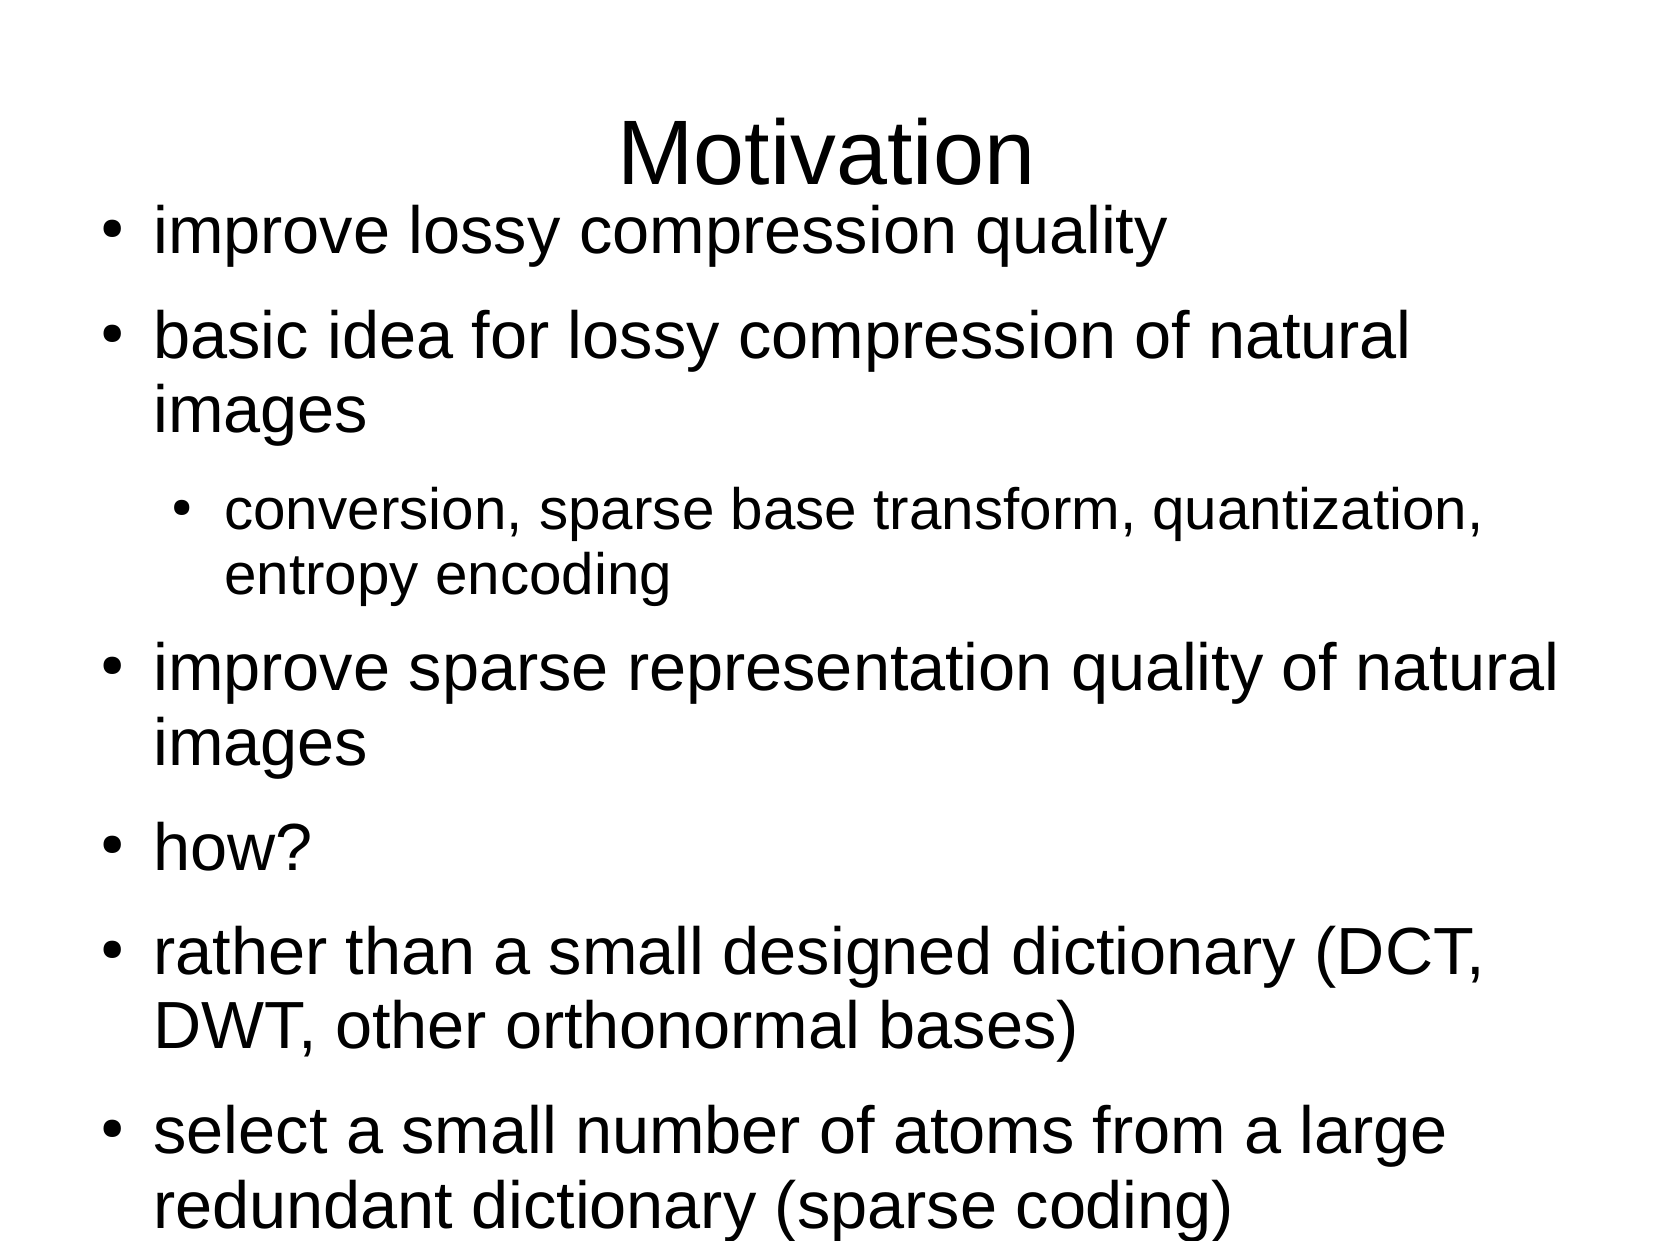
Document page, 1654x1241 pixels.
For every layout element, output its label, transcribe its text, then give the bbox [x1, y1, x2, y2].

title Motivation [82, 49, 1571, 193]
list improve lossy compression quality basic idea for lossy compression of natural images conversion, sparse base transform, quantization, entropy encoding improve sparse representation quality of natural images how? rather than a small designed dictionary (DCT, DWT, other orthonormal bases) select a small number of atoms from a large redundant dictionary (sparse coding) [82, 193, 1571, 1241]
